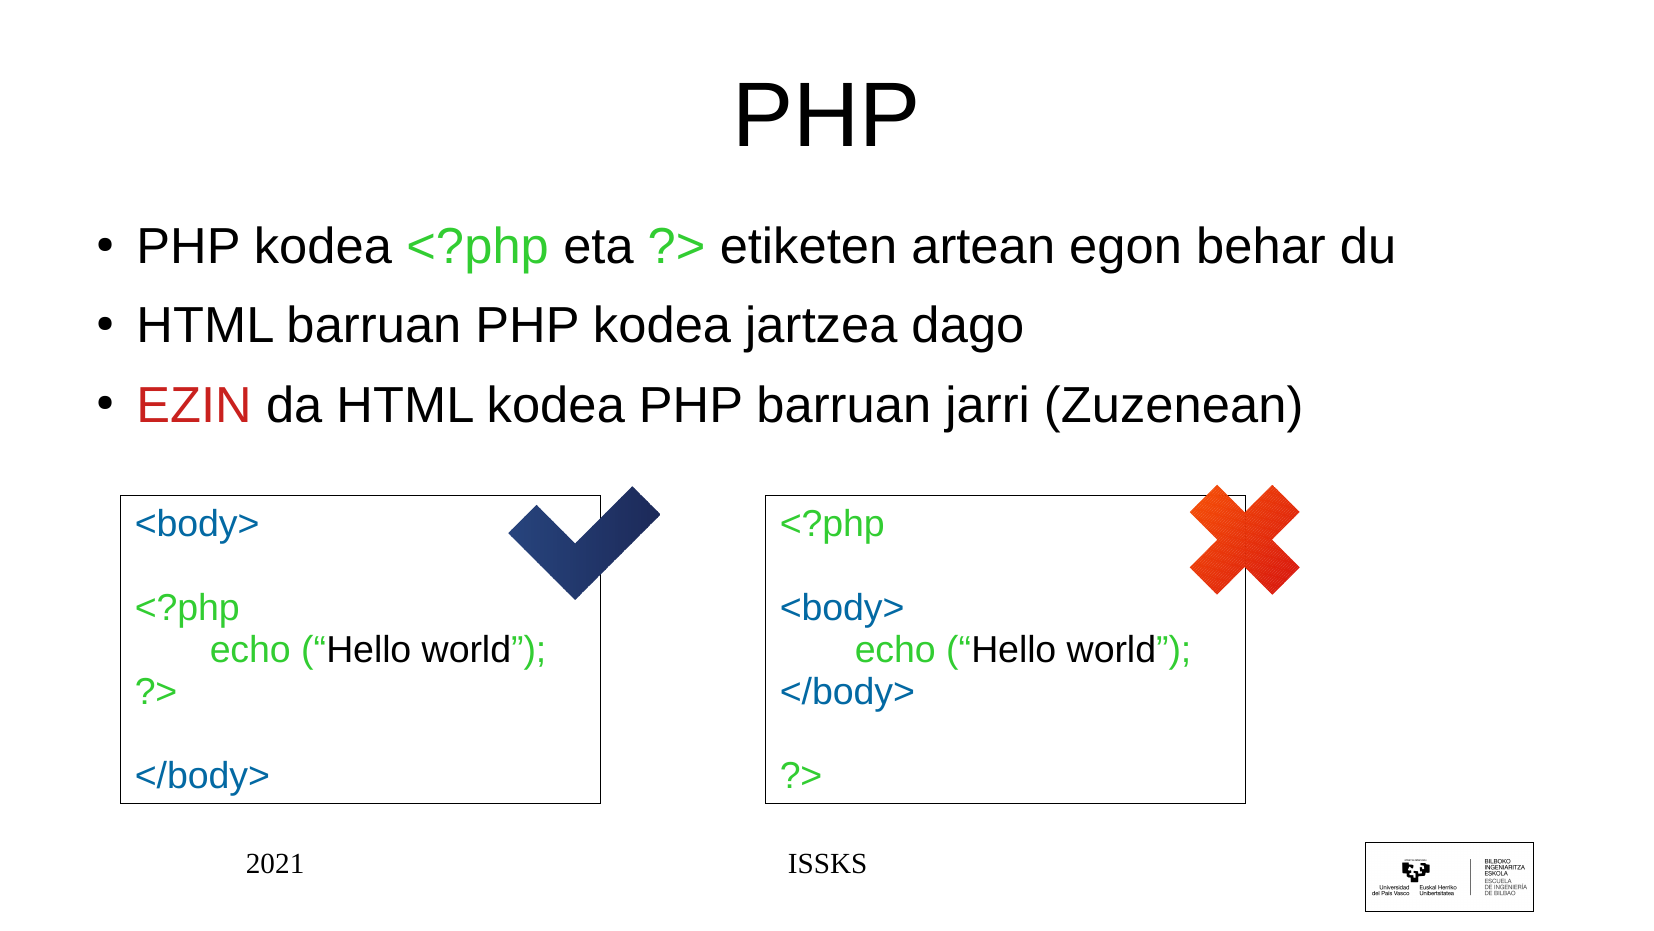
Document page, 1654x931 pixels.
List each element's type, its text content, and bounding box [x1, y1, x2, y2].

text_box <body> <?php echo (“Hello world”); ?> </body> [120, 495, 601, 804]
picture [1185, 480, 1305, 600]
picture [1366, 843, 1533, 911]
picture [508, 486, 661, 601]
list PHP kodea <?php eta ?> etiketen artean egon behar du HTML barruan PHP kodea jartzea dago EZIN da HTML kodea PHP barruan jarri (Zuzenean) [82, 217, 1456, 436]
title PHP [82, 37, 1571, 193]
text_box <?php <body> echo (“Hello world”); </body> ?> [765, 495, 1246, 804]
